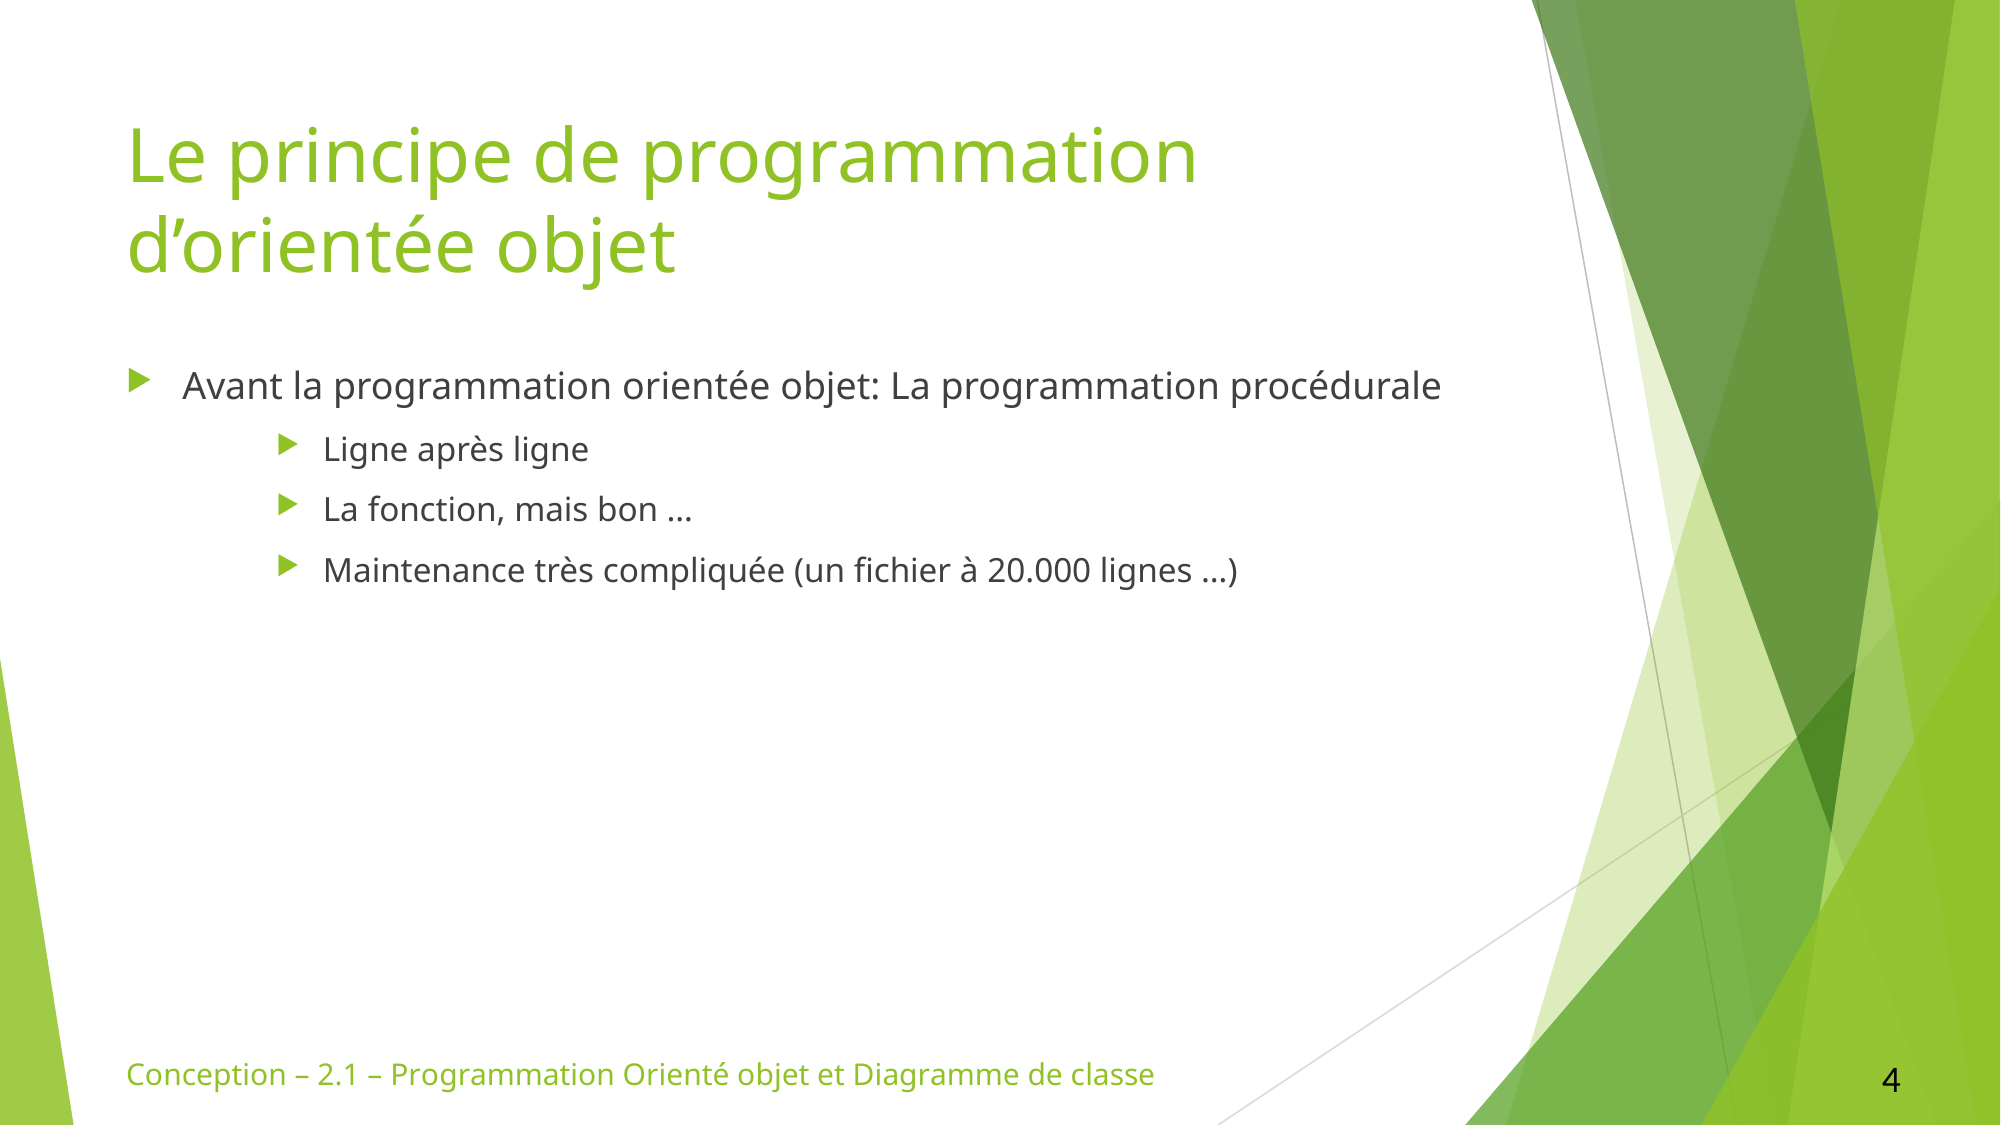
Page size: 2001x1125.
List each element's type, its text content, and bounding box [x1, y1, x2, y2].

text_box [1866, 1047, 1979, 1108]
text_box Conception – 2.1 – Programmation Orienté objet et Diagramme de classe [111, 1047, 1210, 1109]
list Avant la programmation orientée objet: La programmation procédurale Ligne après ligne La fonction, mais bon … Maintenance très compliquée (un fichier à 20.000 lignes …) [111, 354, 1522, 992]
title Le principe de programmation d’orientée objet [111, 99, 1522, 317]
